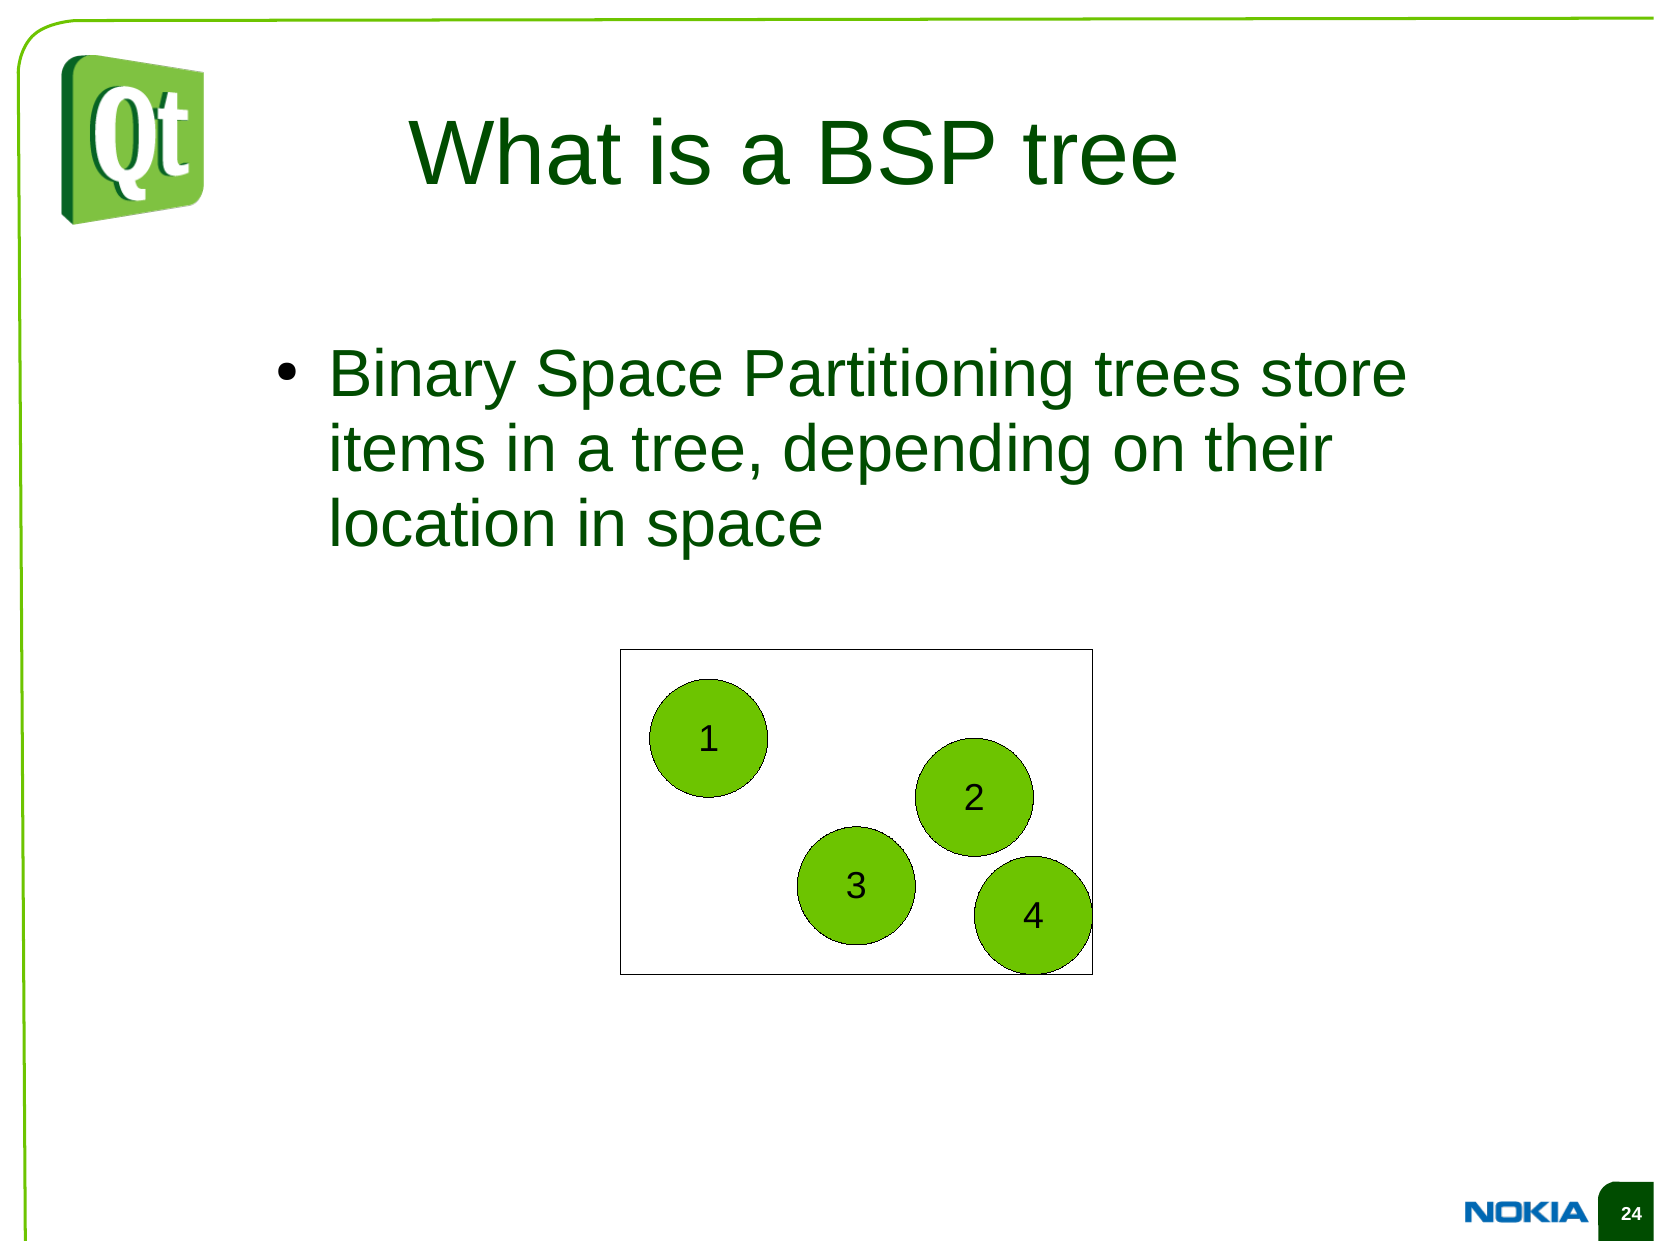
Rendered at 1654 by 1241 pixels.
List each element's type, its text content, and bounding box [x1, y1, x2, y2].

picture [1465, 1201, 1589, 1223]
picture [61, 55, 204, 225]
title What is a BSP tree [257, 56, 1333, 250]
text_box 4 [974, 856, 1093, 975]
text_box 1 [649, 679, 768, 798]
list Binary Space Partitioning trees store items in a tree, depending on their location in space [257, 336, 1577, 1156]
text_box 2 [915, 738, 1034, 857]
text_box 3 [797, 826, 916, 945]
